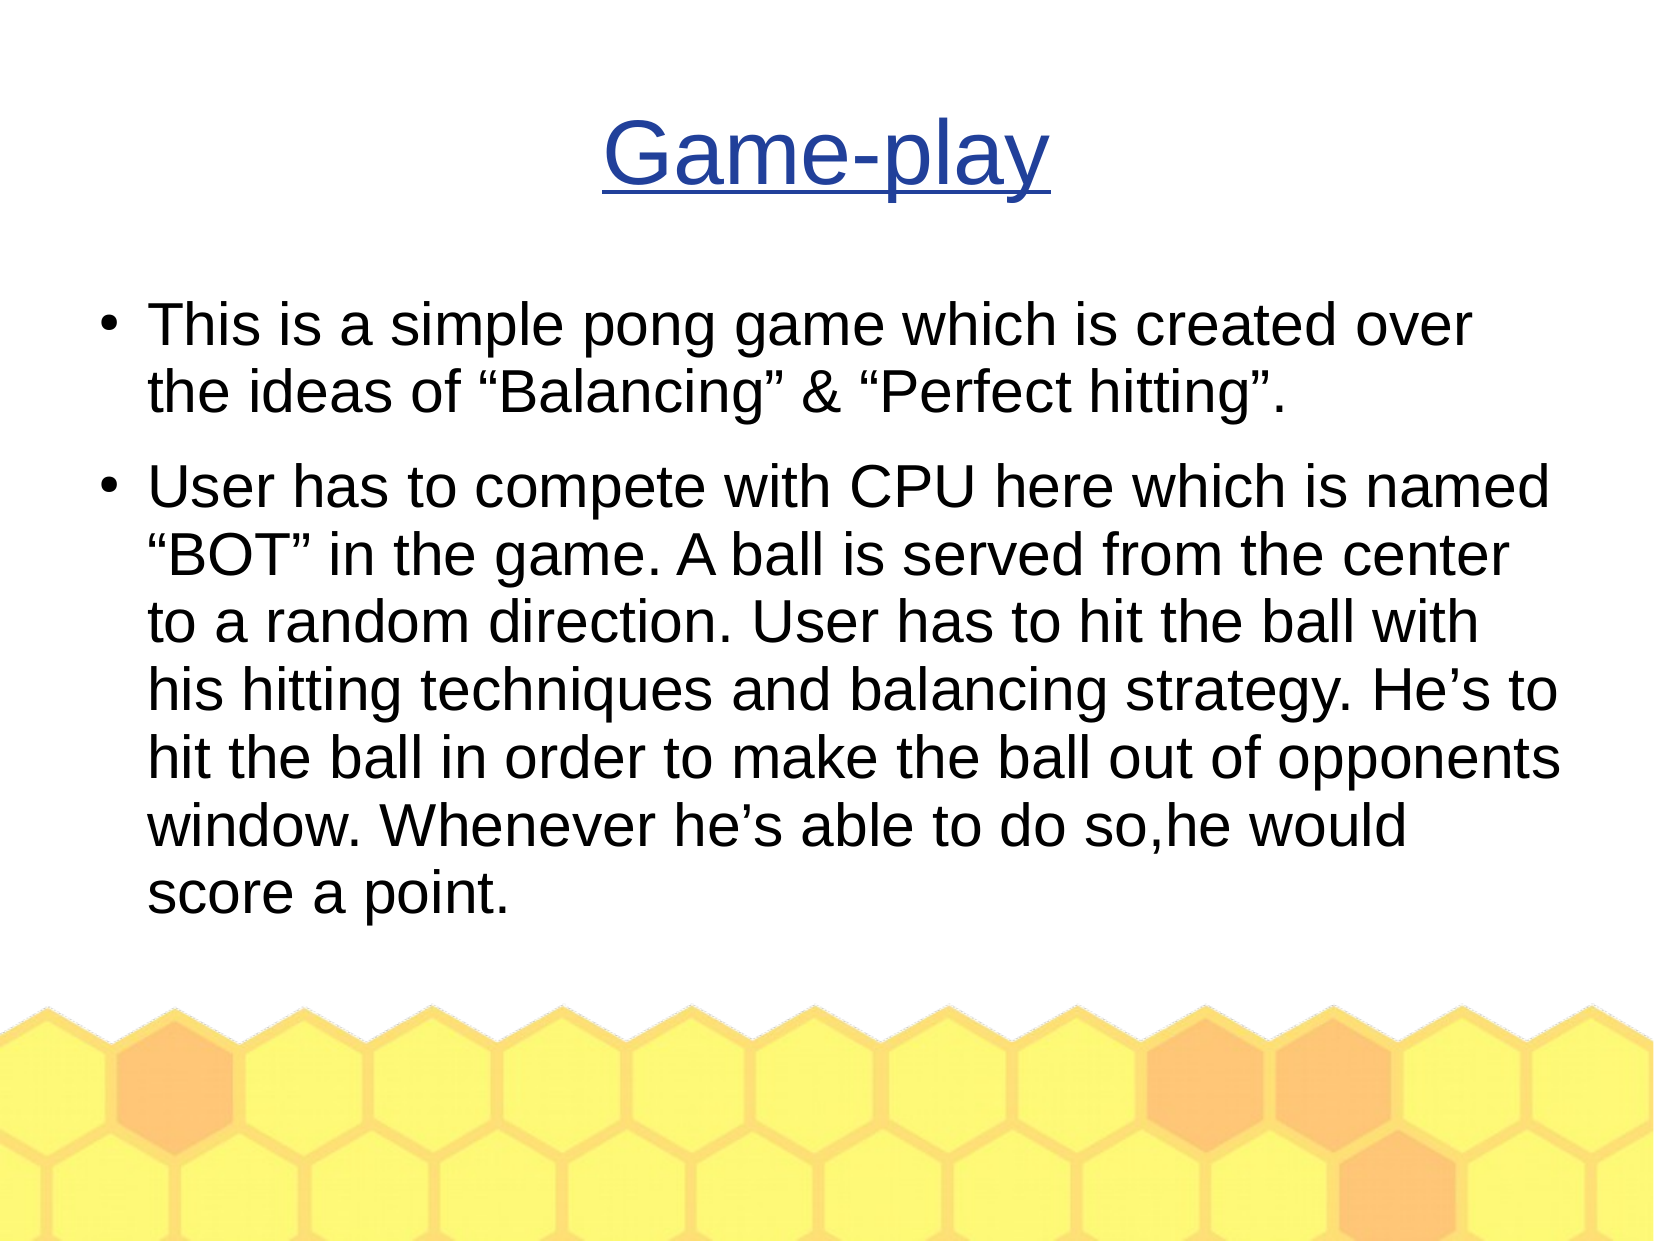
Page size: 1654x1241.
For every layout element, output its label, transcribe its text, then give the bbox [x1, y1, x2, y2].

list This is a simple pong game which is created over the ideas of “Balancing” & “Perfect hitting”. User has to compete with CPU here which is named “BOT” in the game. A ball is served from the center to a random direction. User has to hit the ball with his hitting techniques and balancing strategy. He’s to hit the ball in order to make the ball out of opponents window. Whenever he’s able to do so,he would score a point. [82, 290, 1571, 1010]
title Game-play [82, 49, 1571, 257]
picture [0, 1001, 1654, 1241]
